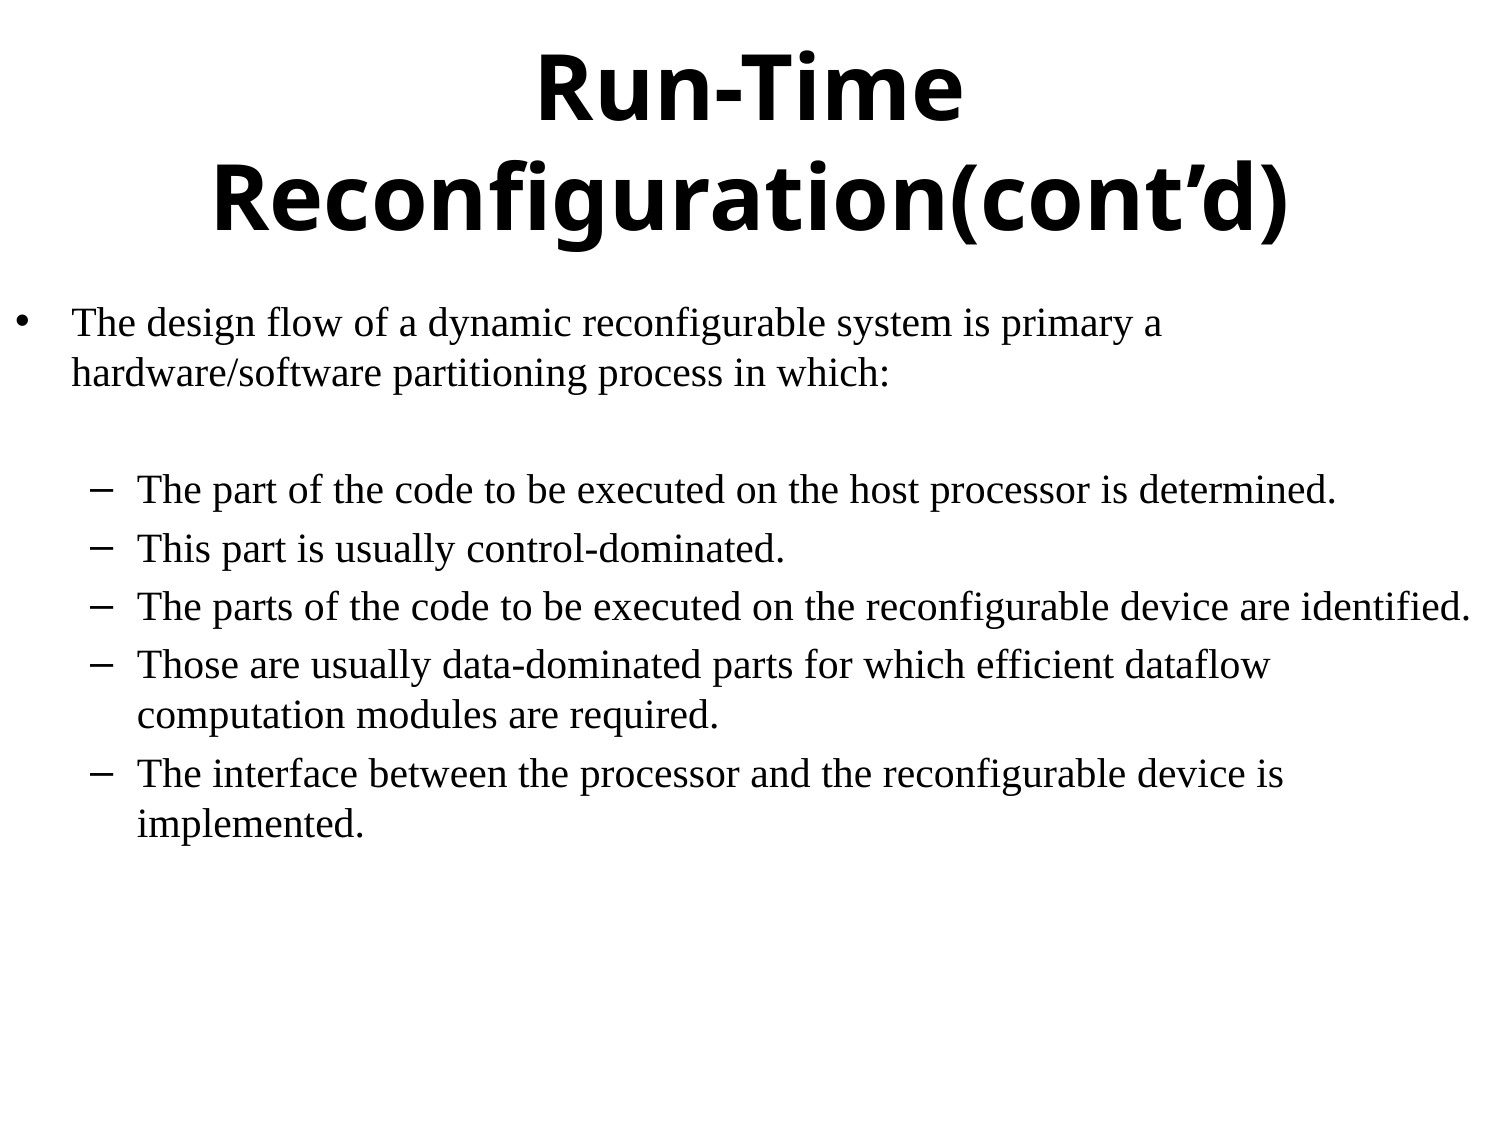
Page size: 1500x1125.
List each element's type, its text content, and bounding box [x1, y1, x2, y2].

title Run-Time Reconfiguration(cont’d) [75, 45, 1425, 233]
list The design flow of a dynamic reconfigurable system is primary a hardware/software partitioning process in which: The part of the code to be executed on the host processor is determined. This part is usually control-dominated. The parts of the code to be executed on the reconfigurable device are identified. Those are usually data-dominated parts for which efficient dataflow computation modules are required. The interface between the processor and the reconfigurable device is implemented. [0, 287, 1500, 1125]
